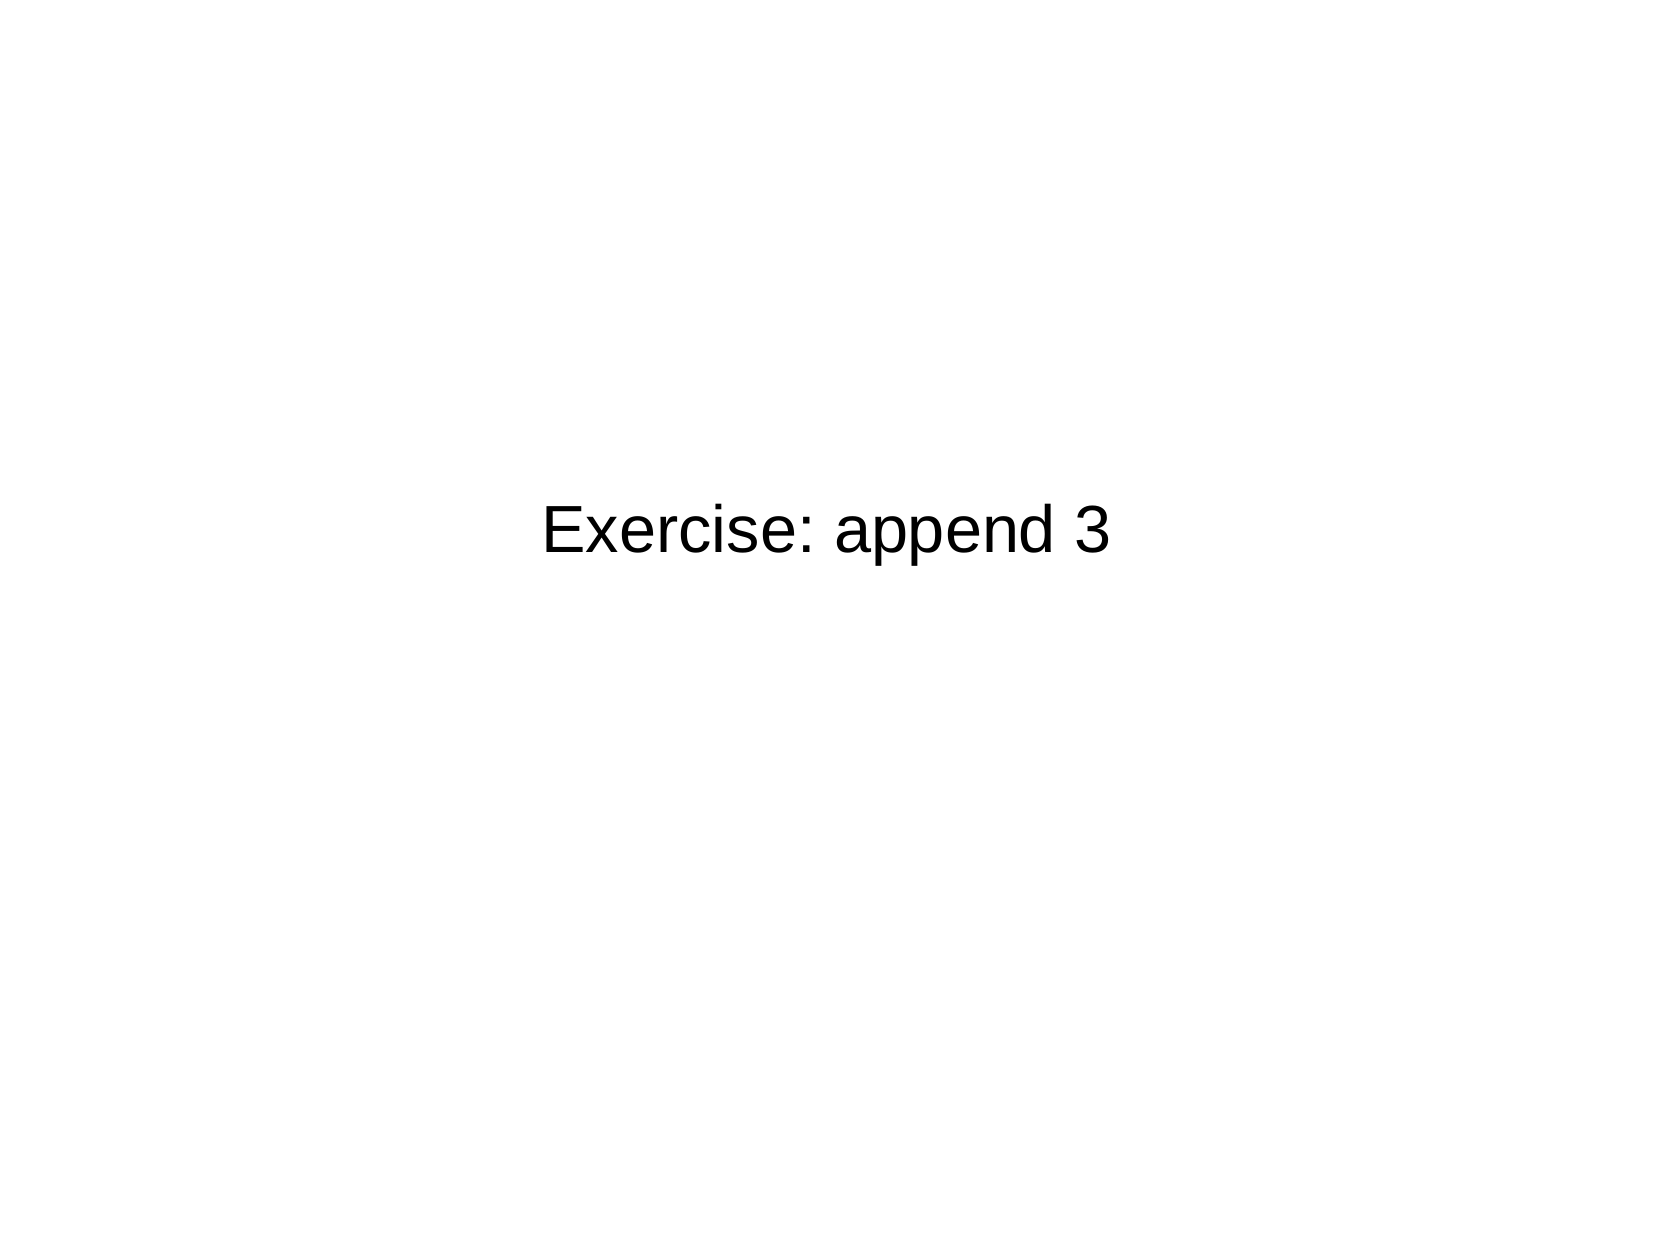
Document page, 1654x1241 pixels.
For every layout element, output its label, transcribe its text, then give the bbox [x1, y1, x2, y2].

subtitle Exercise: append 3 [82, 49, 1571, 1010]
